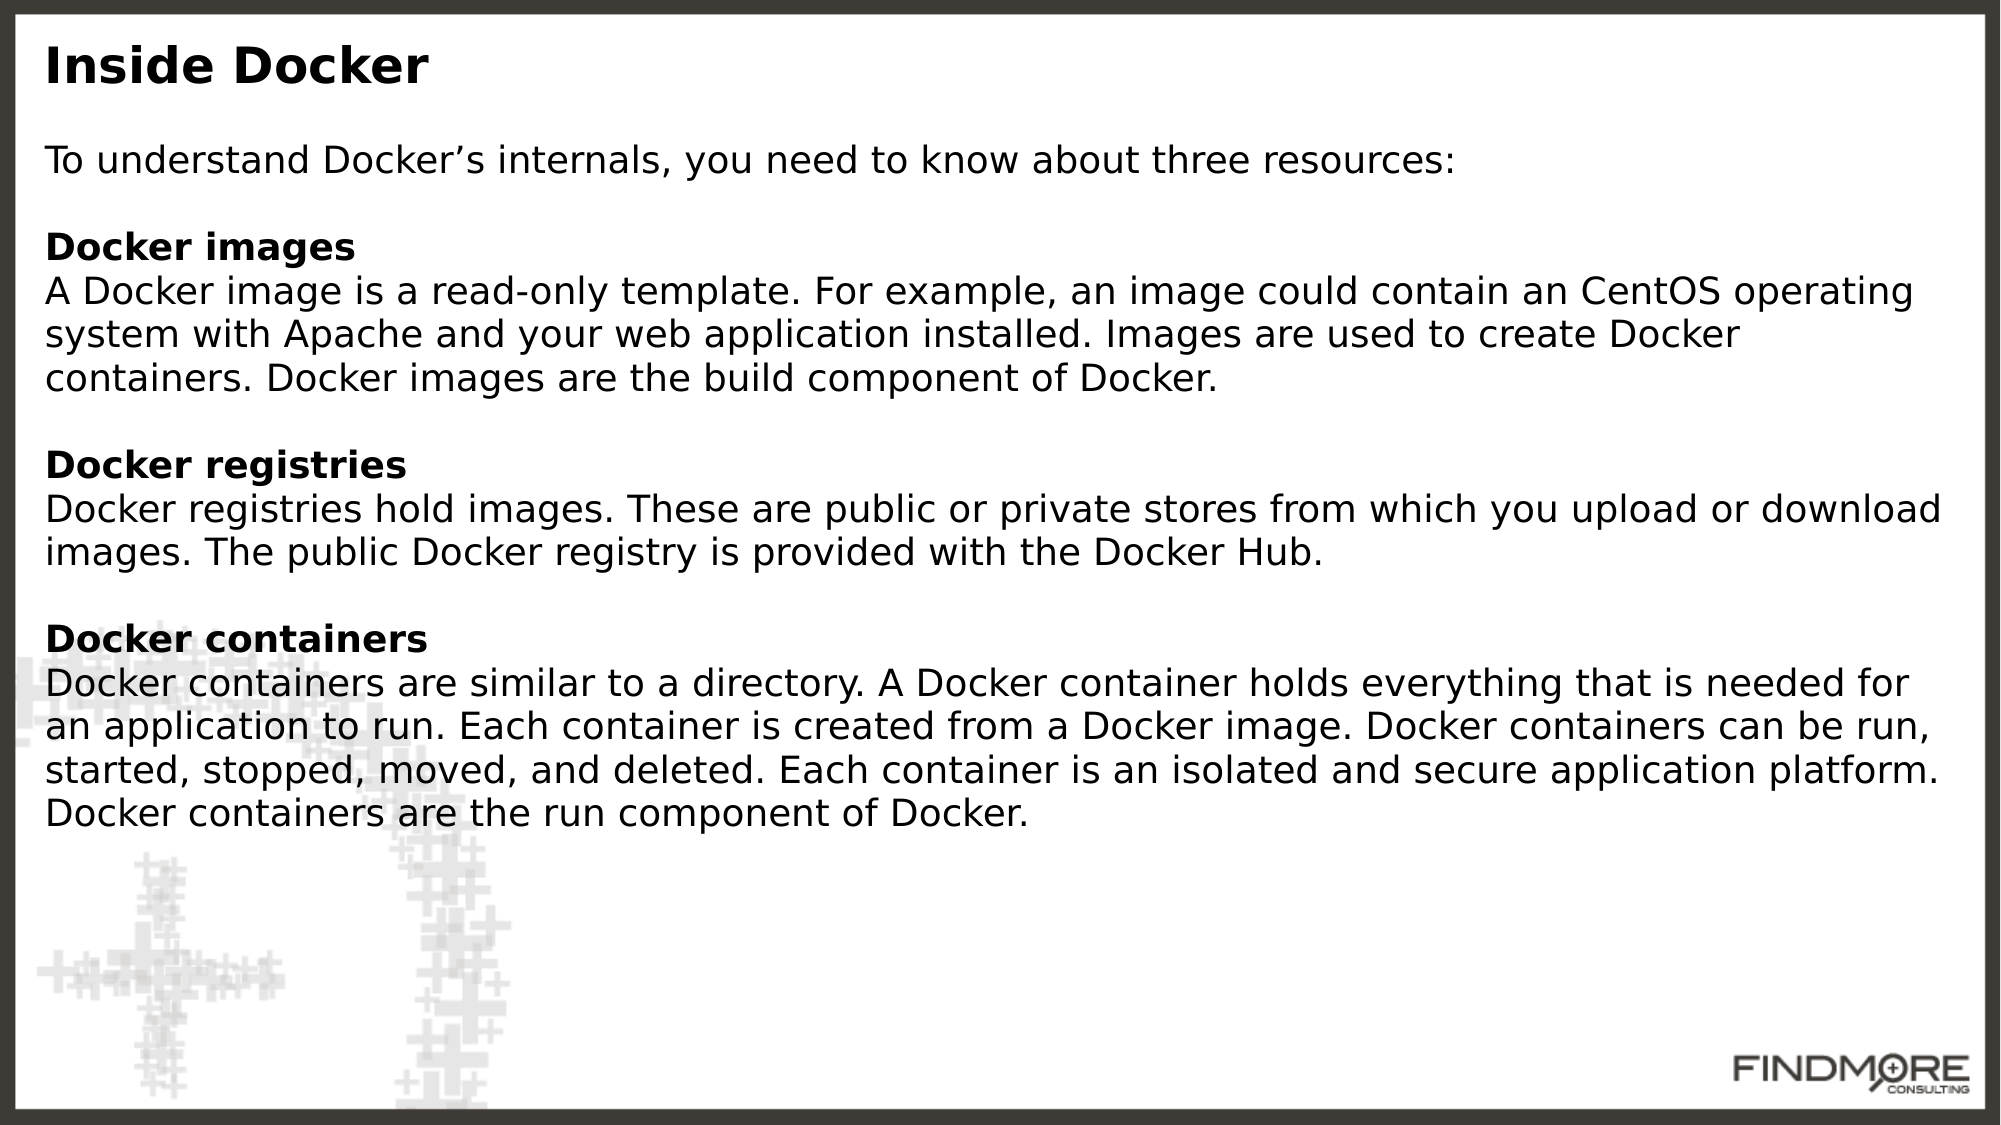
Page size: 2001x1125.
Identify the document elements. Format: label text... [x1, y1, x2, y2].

text_box Inside Docker To understand Docker’s internals, you need to know about three resources: Docker images A Docker image is a read-only template. For example, an image could contain an CentOS operating system with Apache and your web application installed. Images are used to create Docker containers. Docker images are the build component of Docker. Docker registries Docker registries hold images. These are public or private stores from which you upload or download images. The public Docker registry is provided with the Docker Hub. Docker containers Docker containers are similar to a directory. A Docker container holds everything that is needed for an application to run. Each container is created from a Docker image. Docker containers can be run, started, stopped, moved, and deleted. Each container is an isolated and secure application platform. Docker containers are the run component of Docker. [30, 29, 1966, 843]
picture [0, 0, 2001, 1125]
